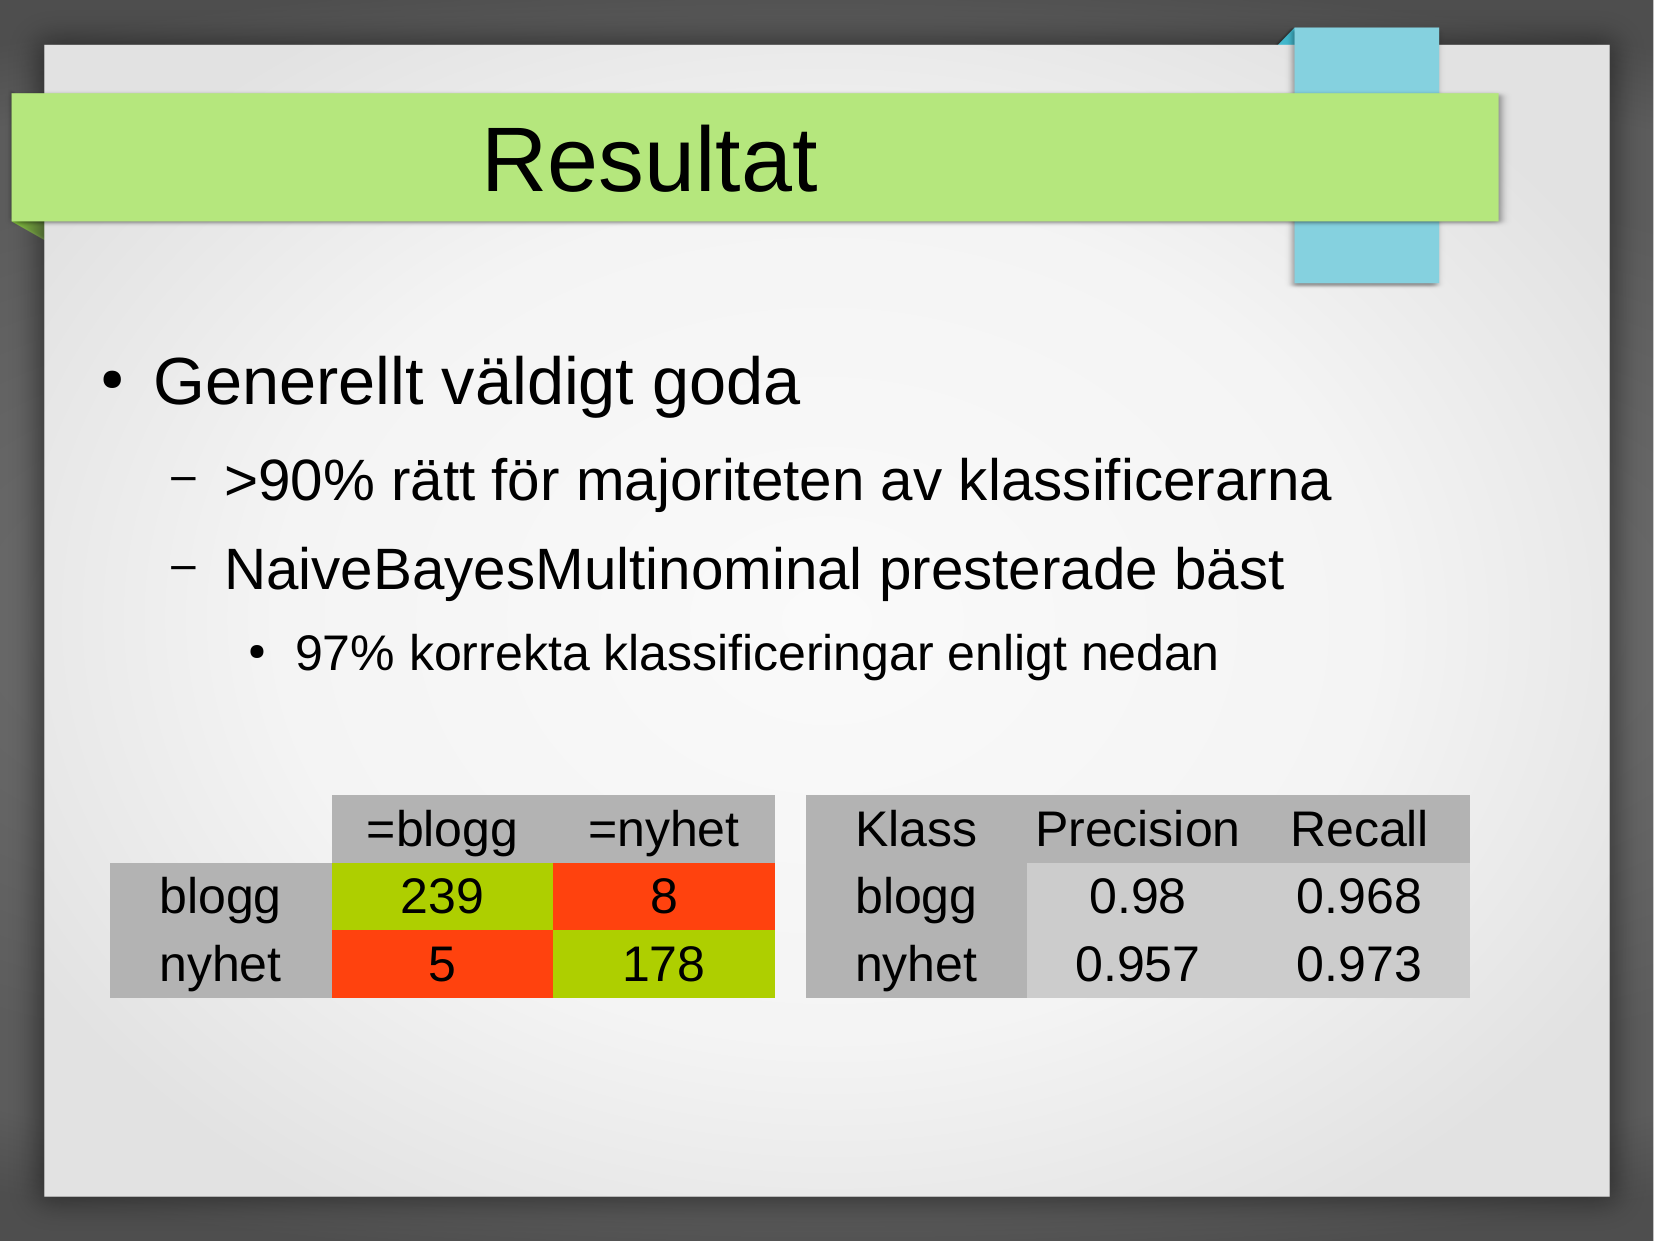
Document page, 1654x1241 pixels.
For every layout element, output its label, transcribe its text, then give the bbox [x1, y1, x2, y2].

table_cell blogg [110, 863, 332, 930]
table_cell 0.973 [1249, 930, 1470, 998]
table_cell 8 [553, 863, 775, 930]
table_cell 0.968 [1249, 863, 1470, 930]
table_cell 0.98 [1027, 863, 1249, 930]
table_cell nyhet [806, 930, 1027, 998]
table_header Precision [1027, 795, 1249, 863]
list Generellt väldigt goda >90% rätt för majoriteten av klassificerarna NaiveBayesMultinominal presterade bäst 97% korrekta klassificeringar enligt nedan [82, 343, 1538, 766]
title Resultat [70, 106, 1229, 213]
table_header Recall [1249, 795, 1470, 863]
table_cell blogg [806, 863, 1027, 930]
table_cell 5 [332, 930, 553, 998]
table_cell 0.957 [1027, 930, 1249, 998]
table_header Klass [806, 795, 1027, 863]
table_header =nyhet [553, 795, 775, 863]
table_cell 239 [332, 863, 553, 930]
table_header [110, 795, 332, 863]
picture [0, 0, 1654, 1241]
table_cell nyhet [110, 930, 332, 998]
table_cell 178 [553, 930, 775, 998]
table_header =blogg [332, 795, 553, 863]
